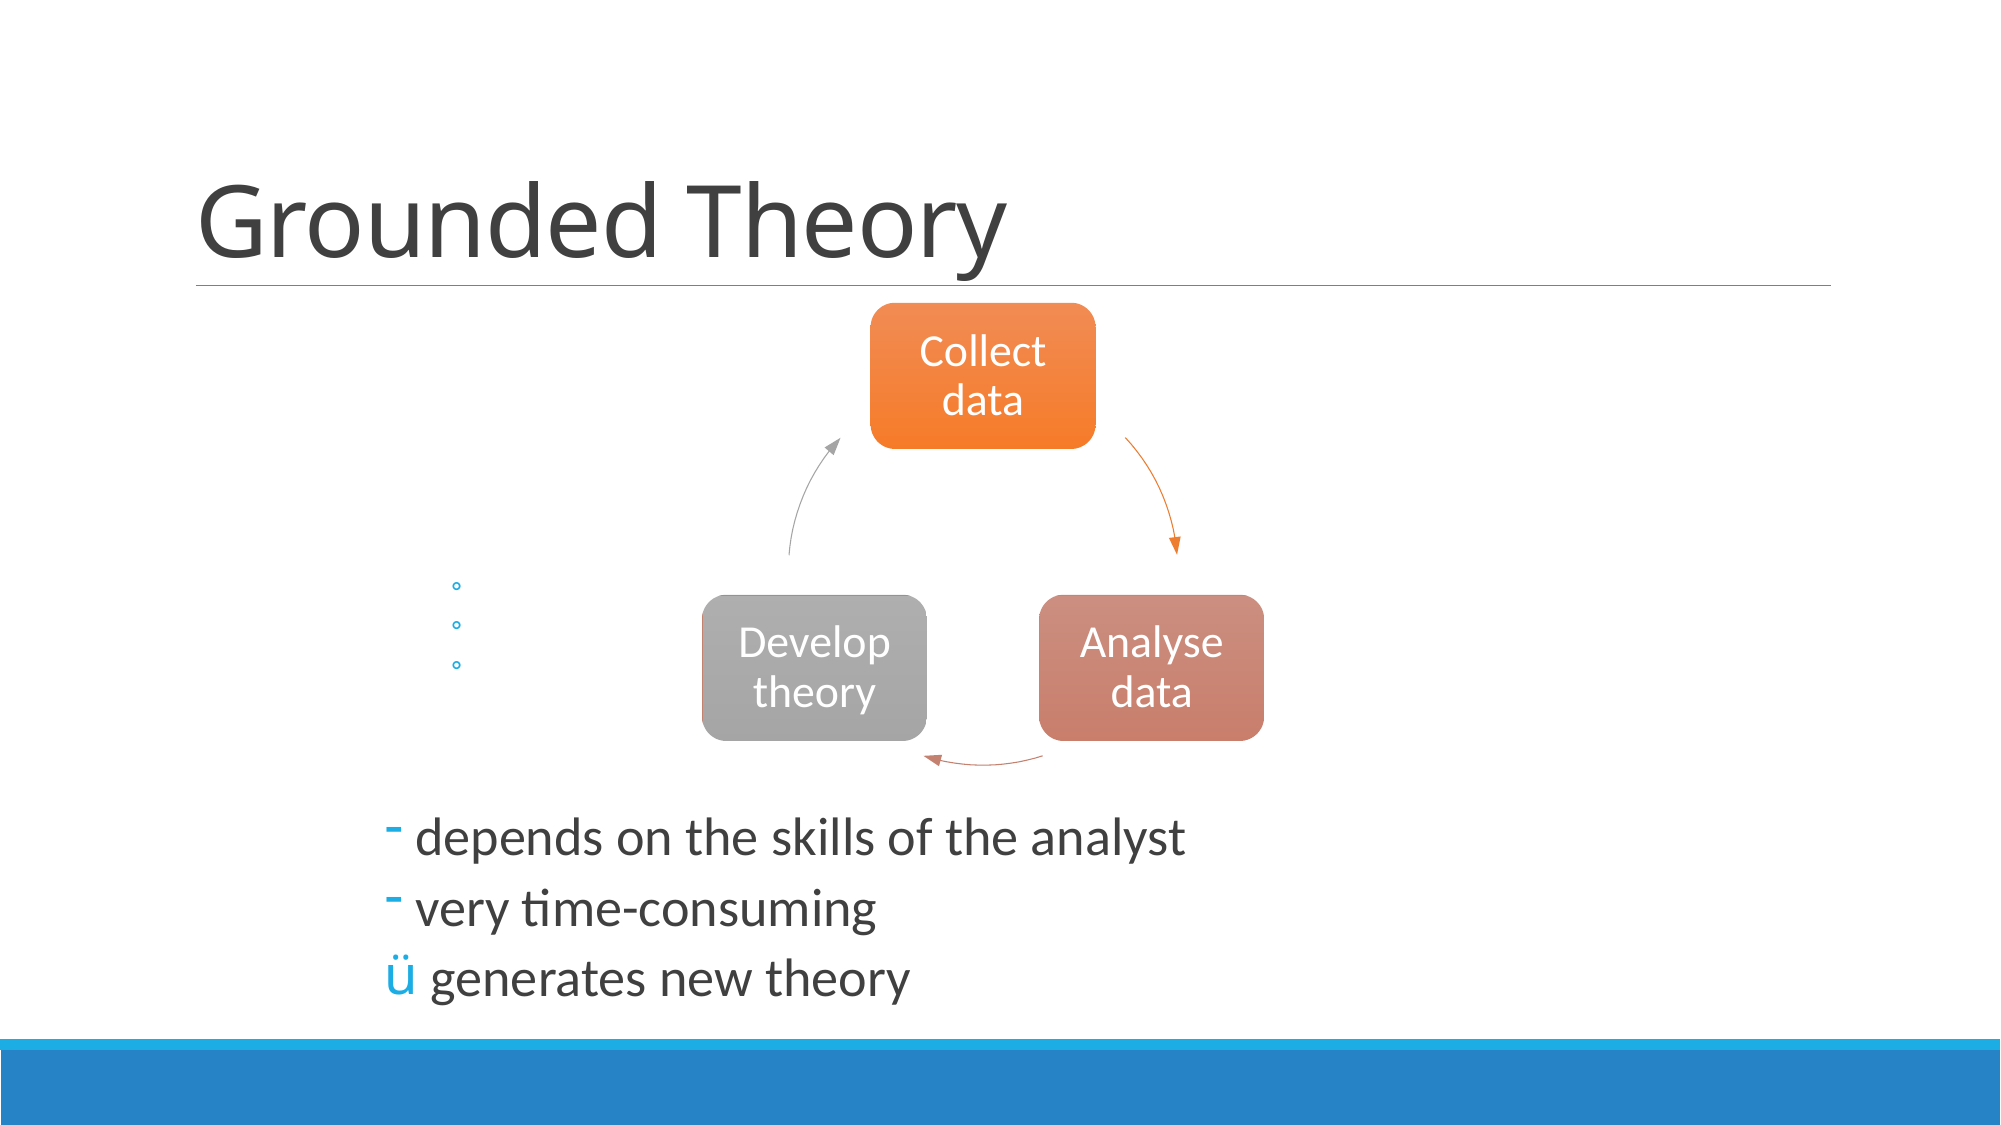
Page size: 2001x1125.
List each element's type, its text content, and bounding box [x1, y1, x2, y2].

text_box Analyse data [1039, 594, 1265, 741]
list depends on the skills of the analyst very time-consuming generates new theory [384, 397, 1623, 1058]
title Grounded Theory [180, 47, 1831, 286]
text_box Develop theory [702, 594, 927, 741]
text_box Collect data [870, 302, 1096, 449]
